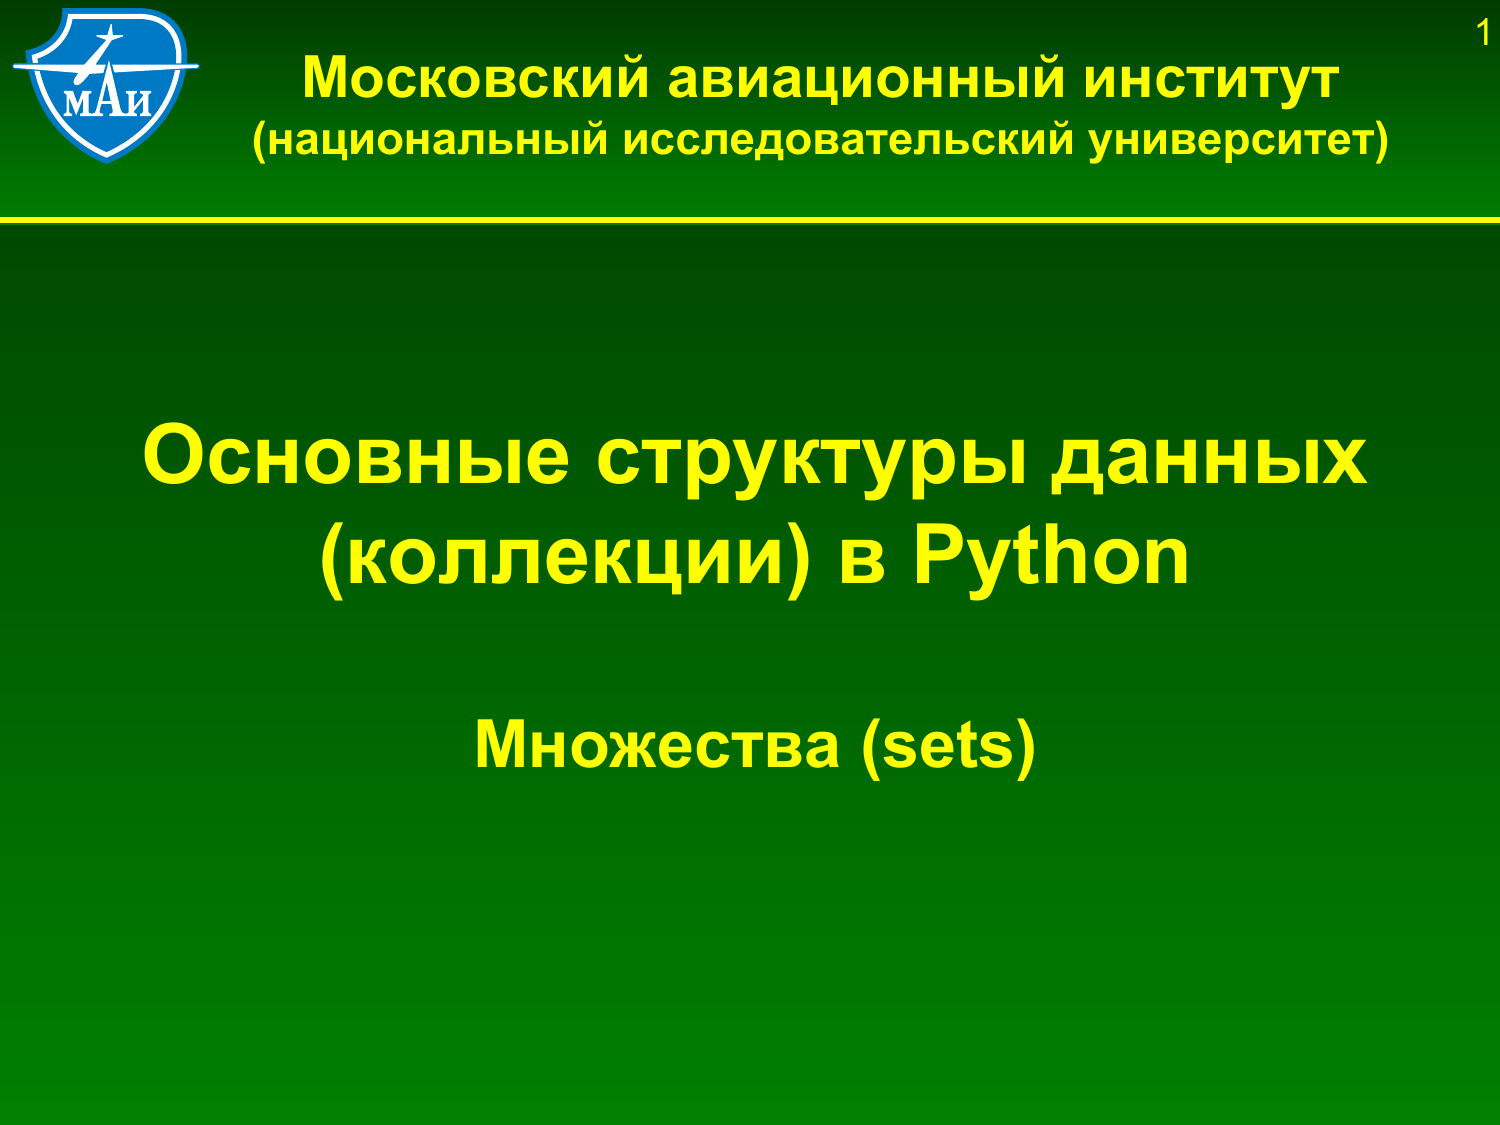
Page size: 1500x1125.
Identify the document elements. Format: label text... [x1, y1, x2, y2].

picture [12, 8, 200, 165]
text_box Московский авиационный институт (национальный исследовательский университет) [224, 31, 1418, 172]
text_box Основные структуры данных (коллекции) в Python Множества (sets) [35, 531, 1477, 650]
